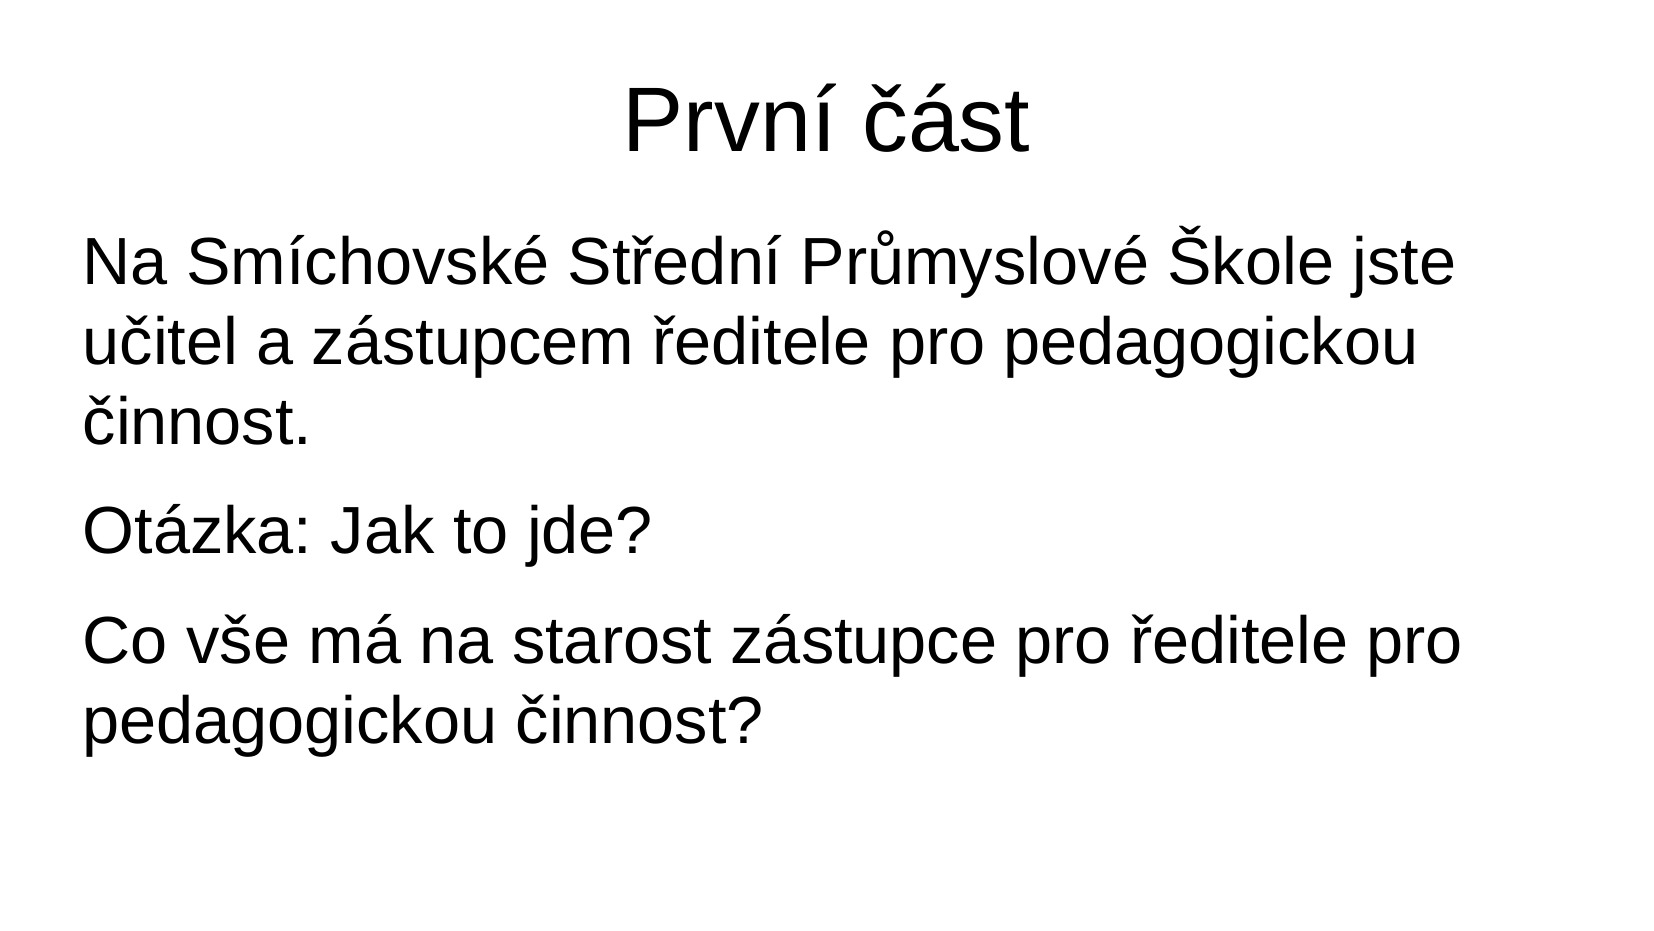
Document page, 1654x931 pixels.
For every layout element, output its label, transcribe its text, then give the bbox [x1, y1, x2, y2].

list Na Smíchovské Střední Průmyslové Škole jste učitel a zástupcem ředitele pro pedagogickou činnost. Otázka: Jak to jde? Co vše má na starost zástupce pro ředitele pro pedagogickou činnost? [82, 217, 1571, 886]
title První část [82, 37, 1571, 193]
